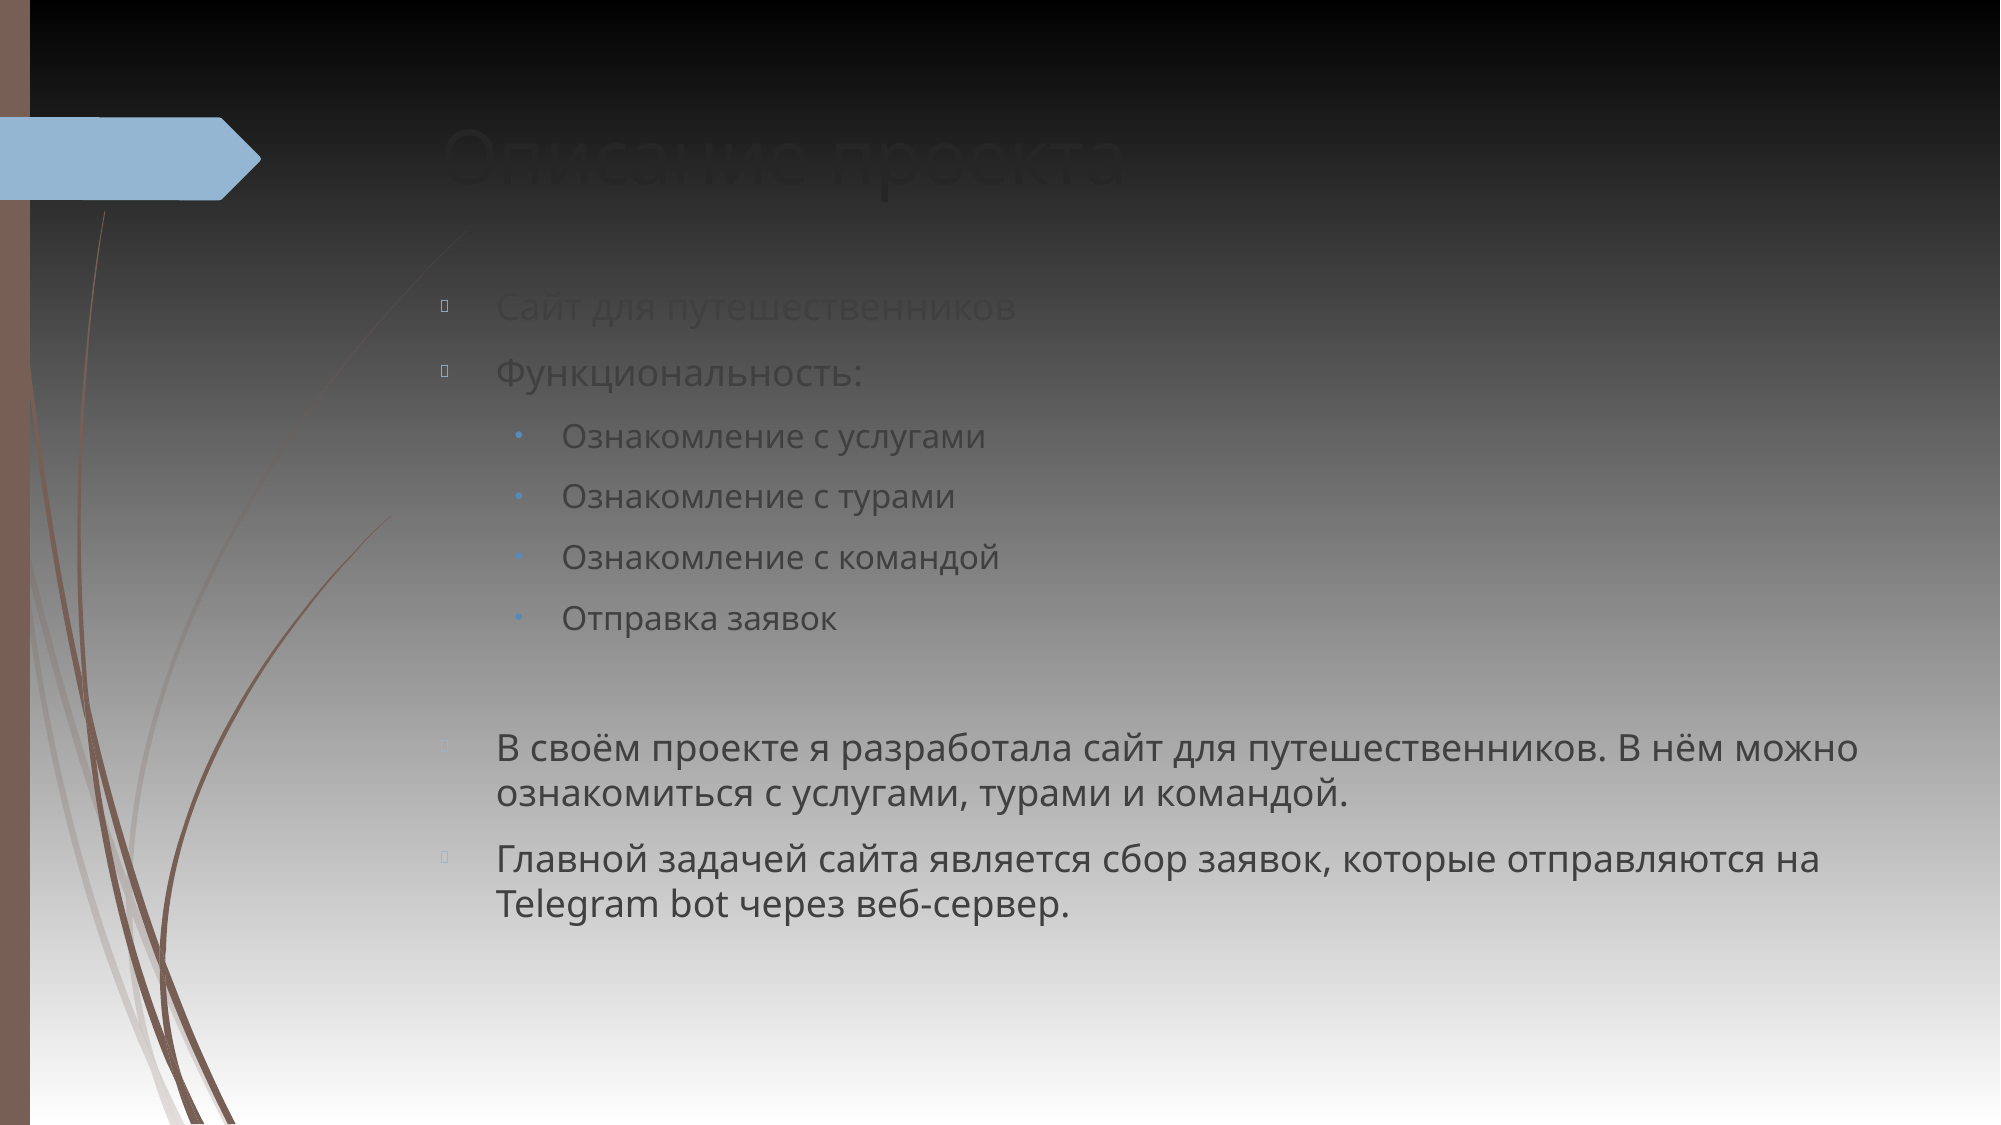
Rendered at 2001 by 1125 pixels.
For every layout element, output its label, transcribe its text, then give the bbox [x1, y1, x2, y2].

title Описание проекта [425, 102, 1888, 275]
list Сайт для путешественников Функциональность: Ознакомление с услугами Ознакомление с турами Ознакомление с командой Отправка заявок В своём проекте я разработала сайт для путешественников. В нём можно ознакомиться с услугами, турами и командой. Главной задачей сайта является сбор заявок, которые отправляются на Telegram bot через веб-сервер. [424, 275, 1888, 1079]
